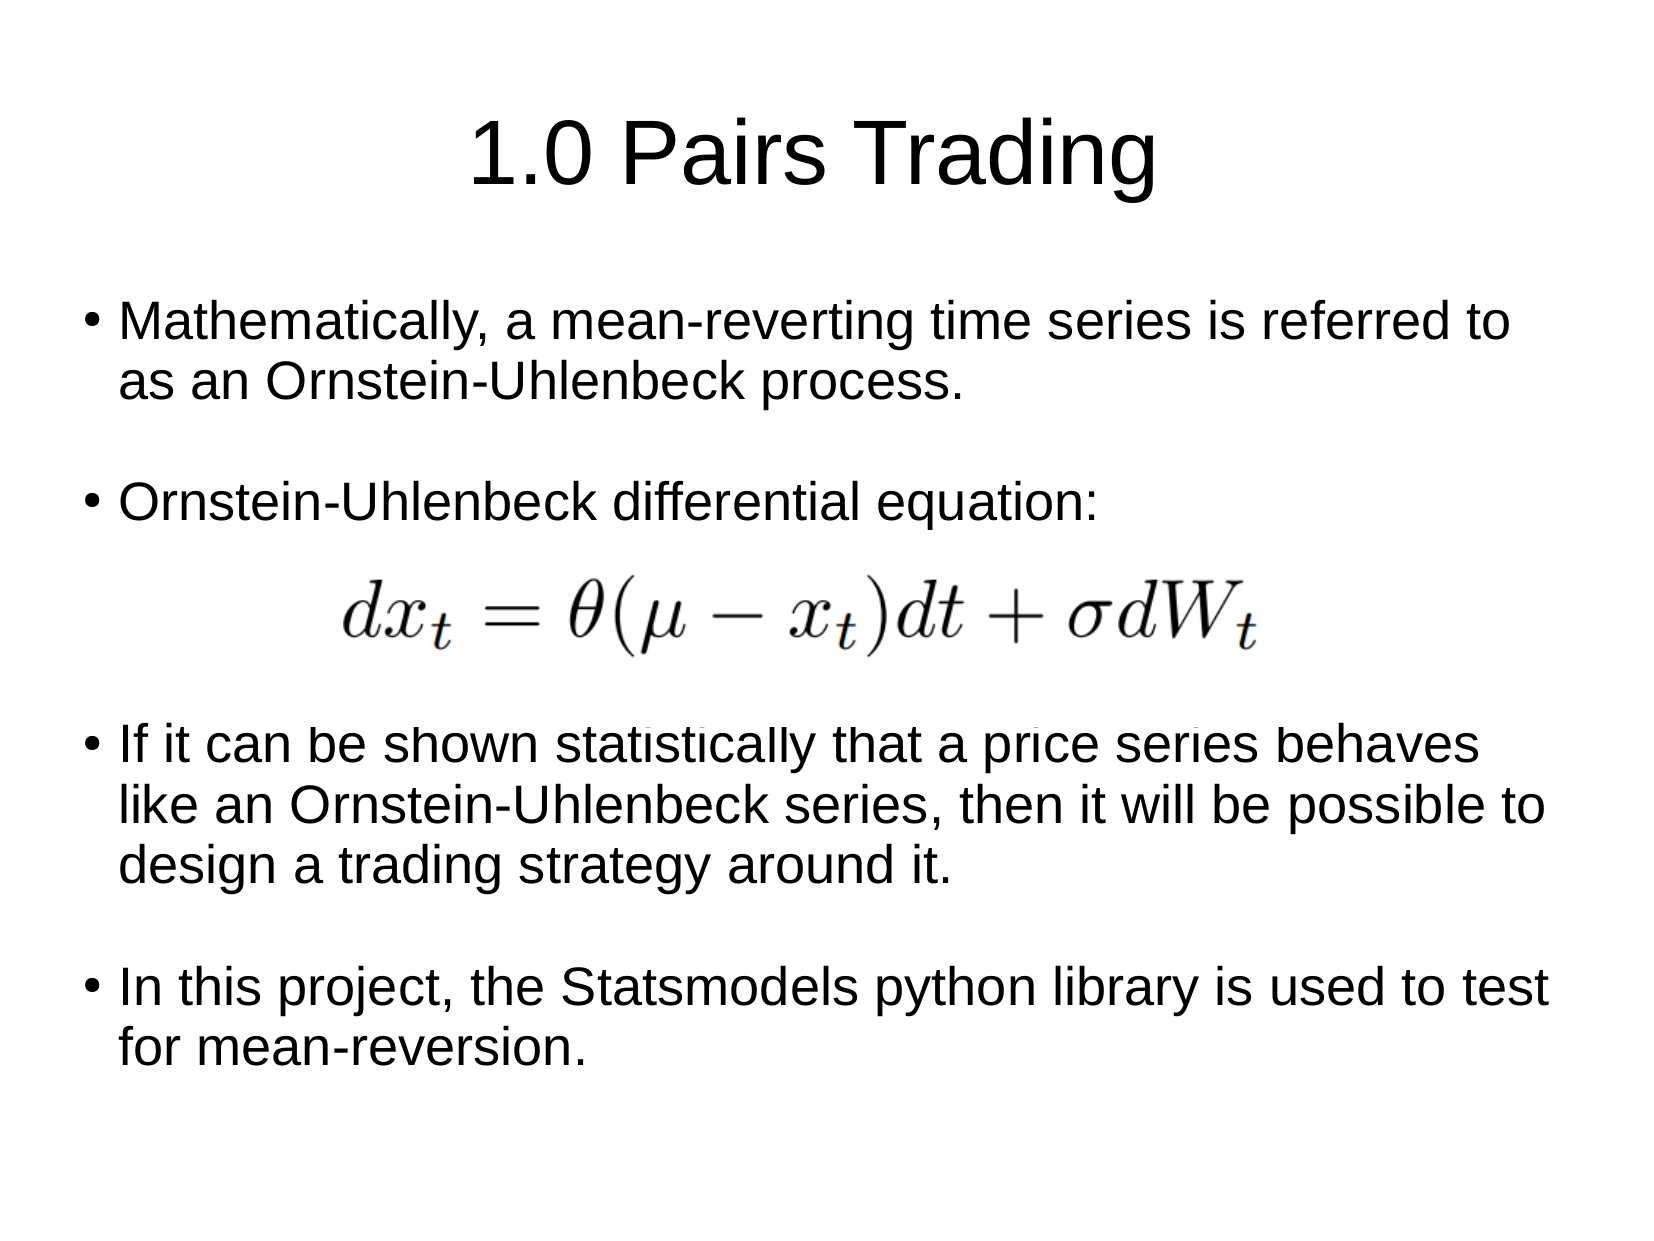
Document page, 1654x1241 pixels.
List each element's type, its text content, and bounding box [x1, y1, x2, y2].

text_box Mathematically, a mean-reverting time series is referred to as an Ornstein-Uhlenbeck process. Ornstein-Uhlenbeck differential equation: If it can be shown statistically that a price series behaves like an Ornstein-Uhlenbeck series, then it will be possible to design a trading strategy around it. In this project, the Statsmodels python library is used to test for mean-reversion. [82, 290, 1571, 1109]
picture [298, 530, 1300, 727]
title 1.0 Pairs Trading [82, 49, 1571, 257]
